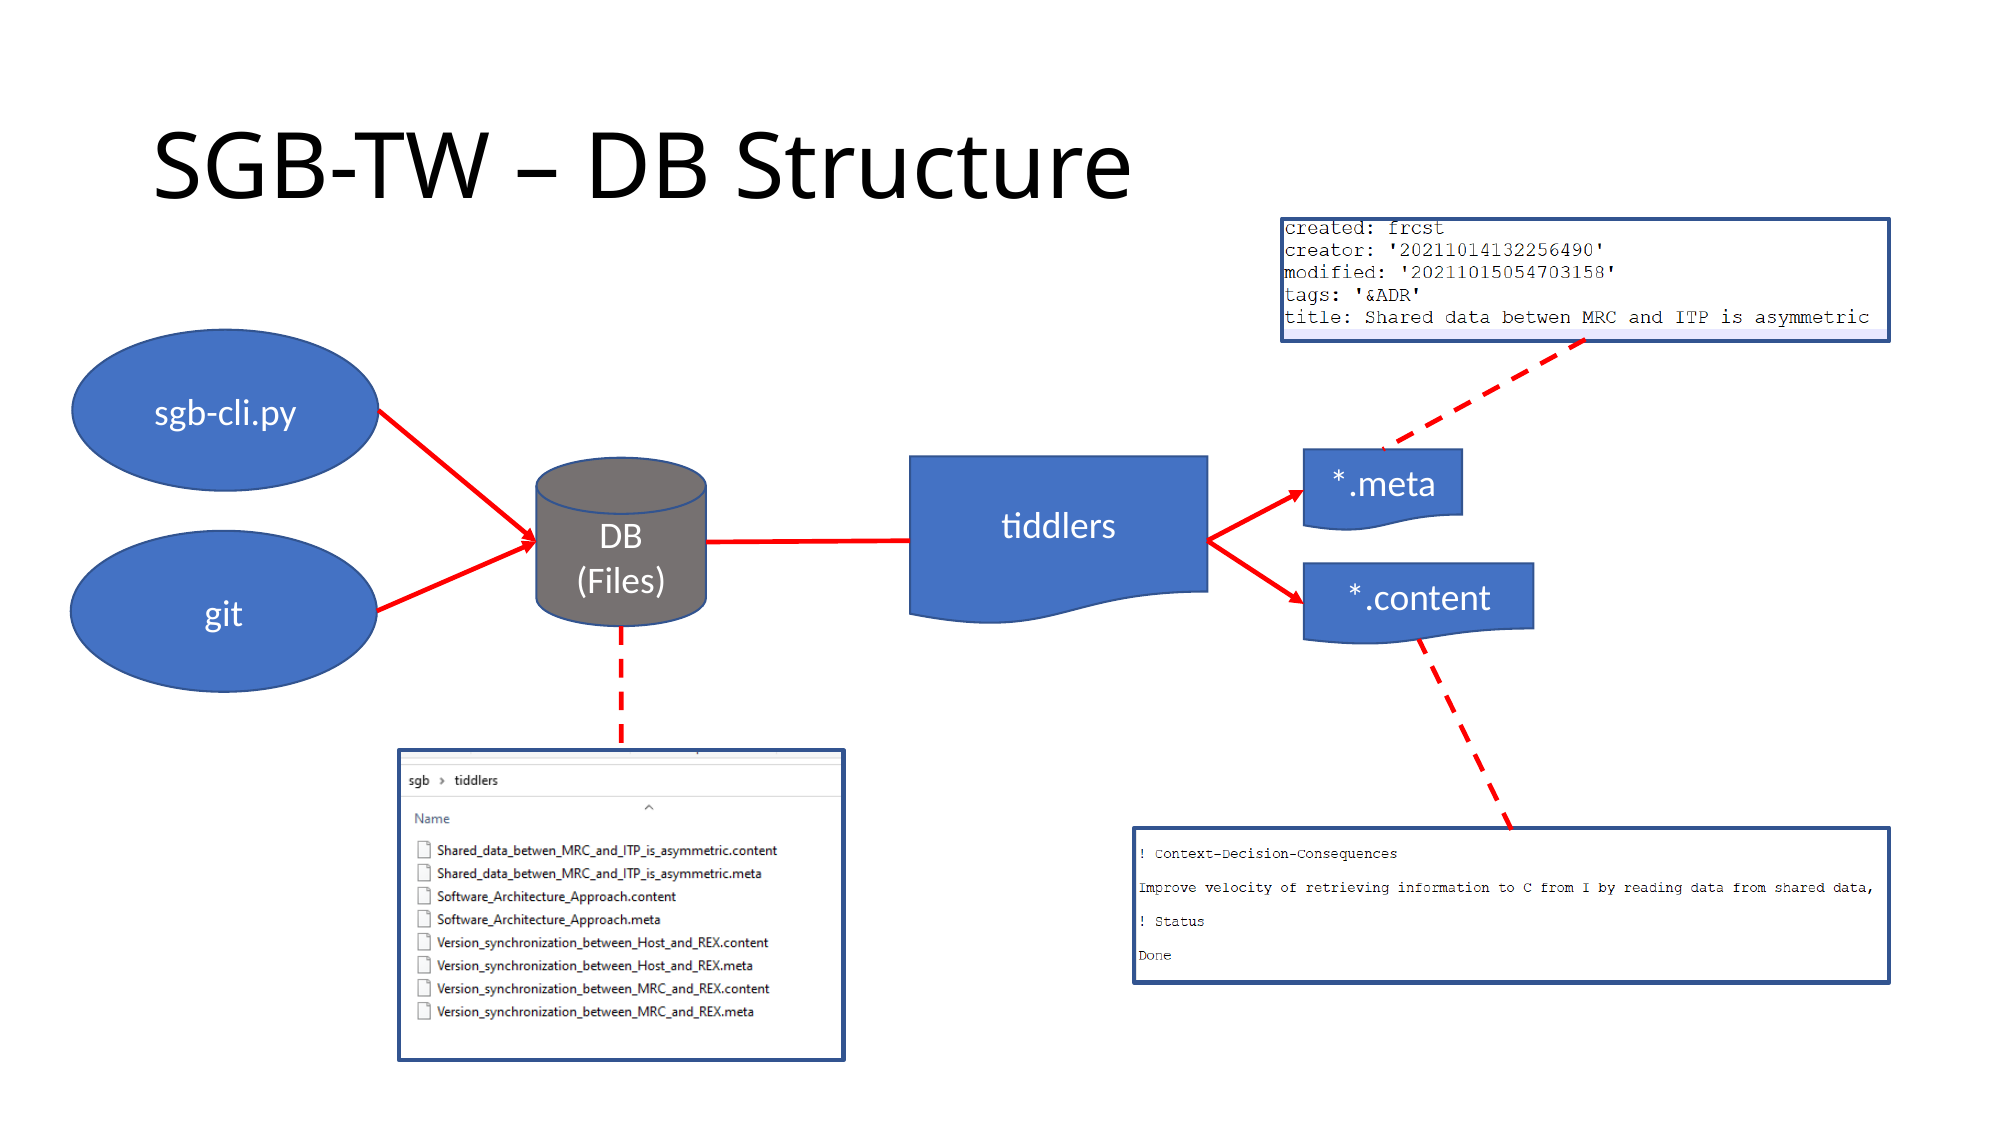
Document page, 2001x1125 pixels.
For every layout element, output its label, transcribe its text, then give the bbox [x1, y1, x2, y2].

title SGB-TW – DB Structure [137, 59, 1863, 278]
text_box *.content [1303, 563, 1534, 644]
picture [400, 752, 842, 1058]
text_box tiddlers [910, 456, 1208, 623]
text_box sgb-cli.py [72, 329, 379, 491]
text_box git [70, 530, 377, 692]
picture [1283, 220, 1887, 340]
picture [1136, 829, 1887, 981]
text_box DB (Files) [536, 457, 706, 627]
text_box *.meta [1303, 449, 1463, 530]
